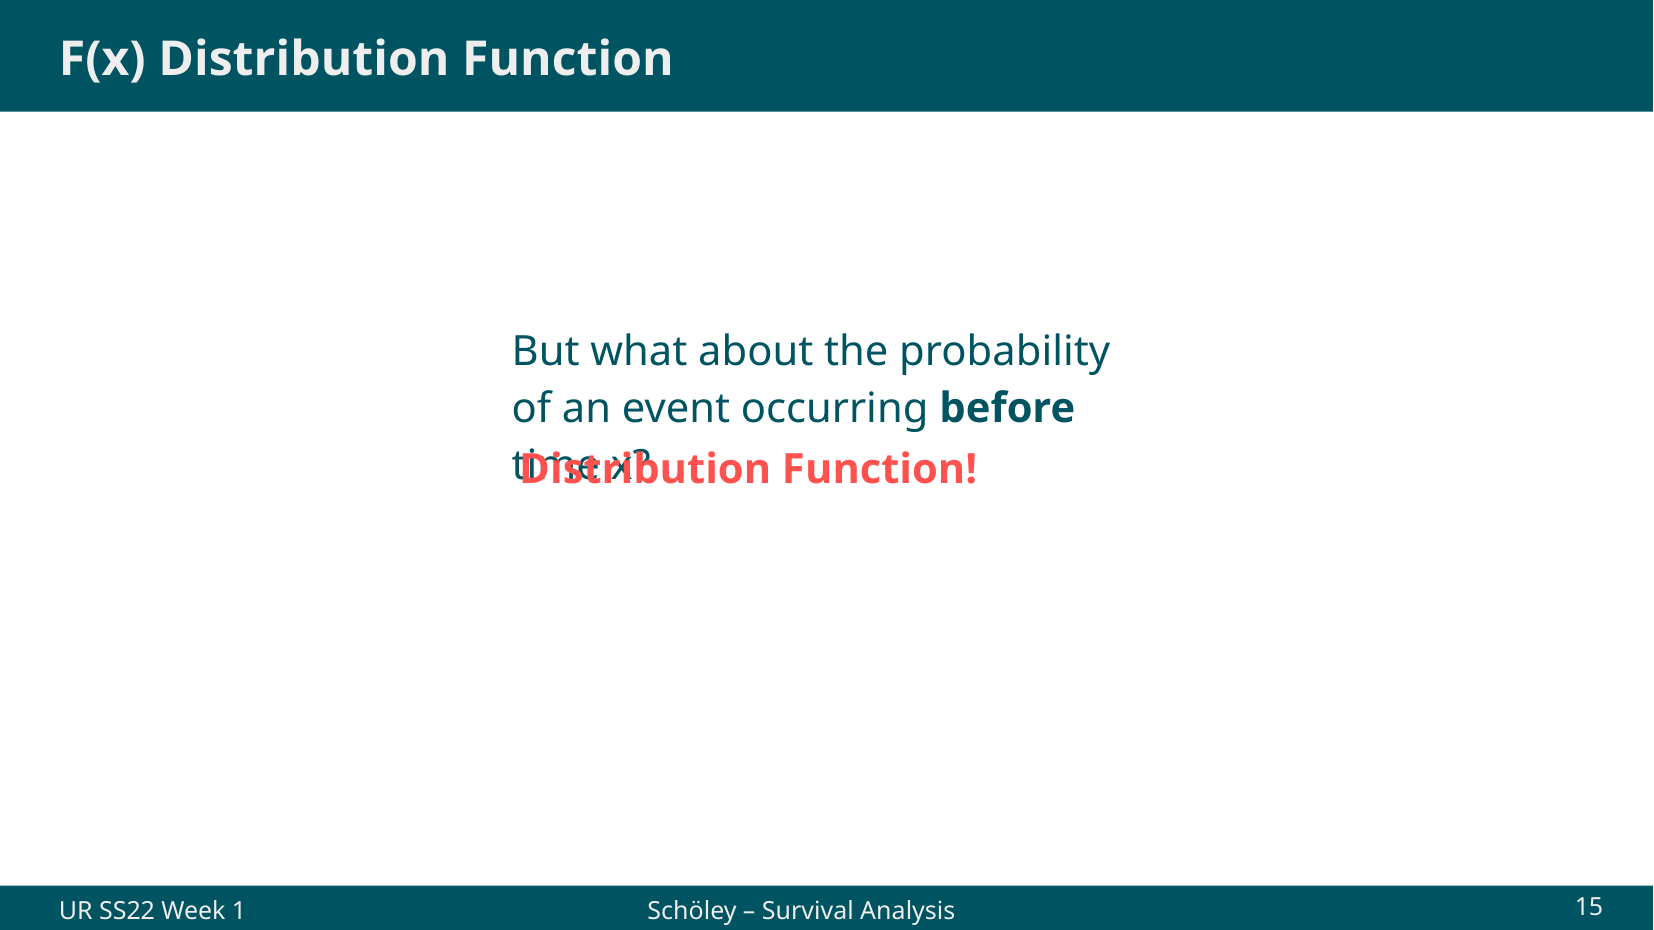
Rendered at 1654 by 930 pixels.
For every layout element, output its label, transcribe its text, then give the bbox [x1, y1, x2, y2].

text_box But what about the probability of an event occurring before time x? [496, 313, 1157, 475]
text_box Distribution Function! [504, 431, 1150, 579]
title F(x) Distribution Function [58, 0, 1594, 117]
